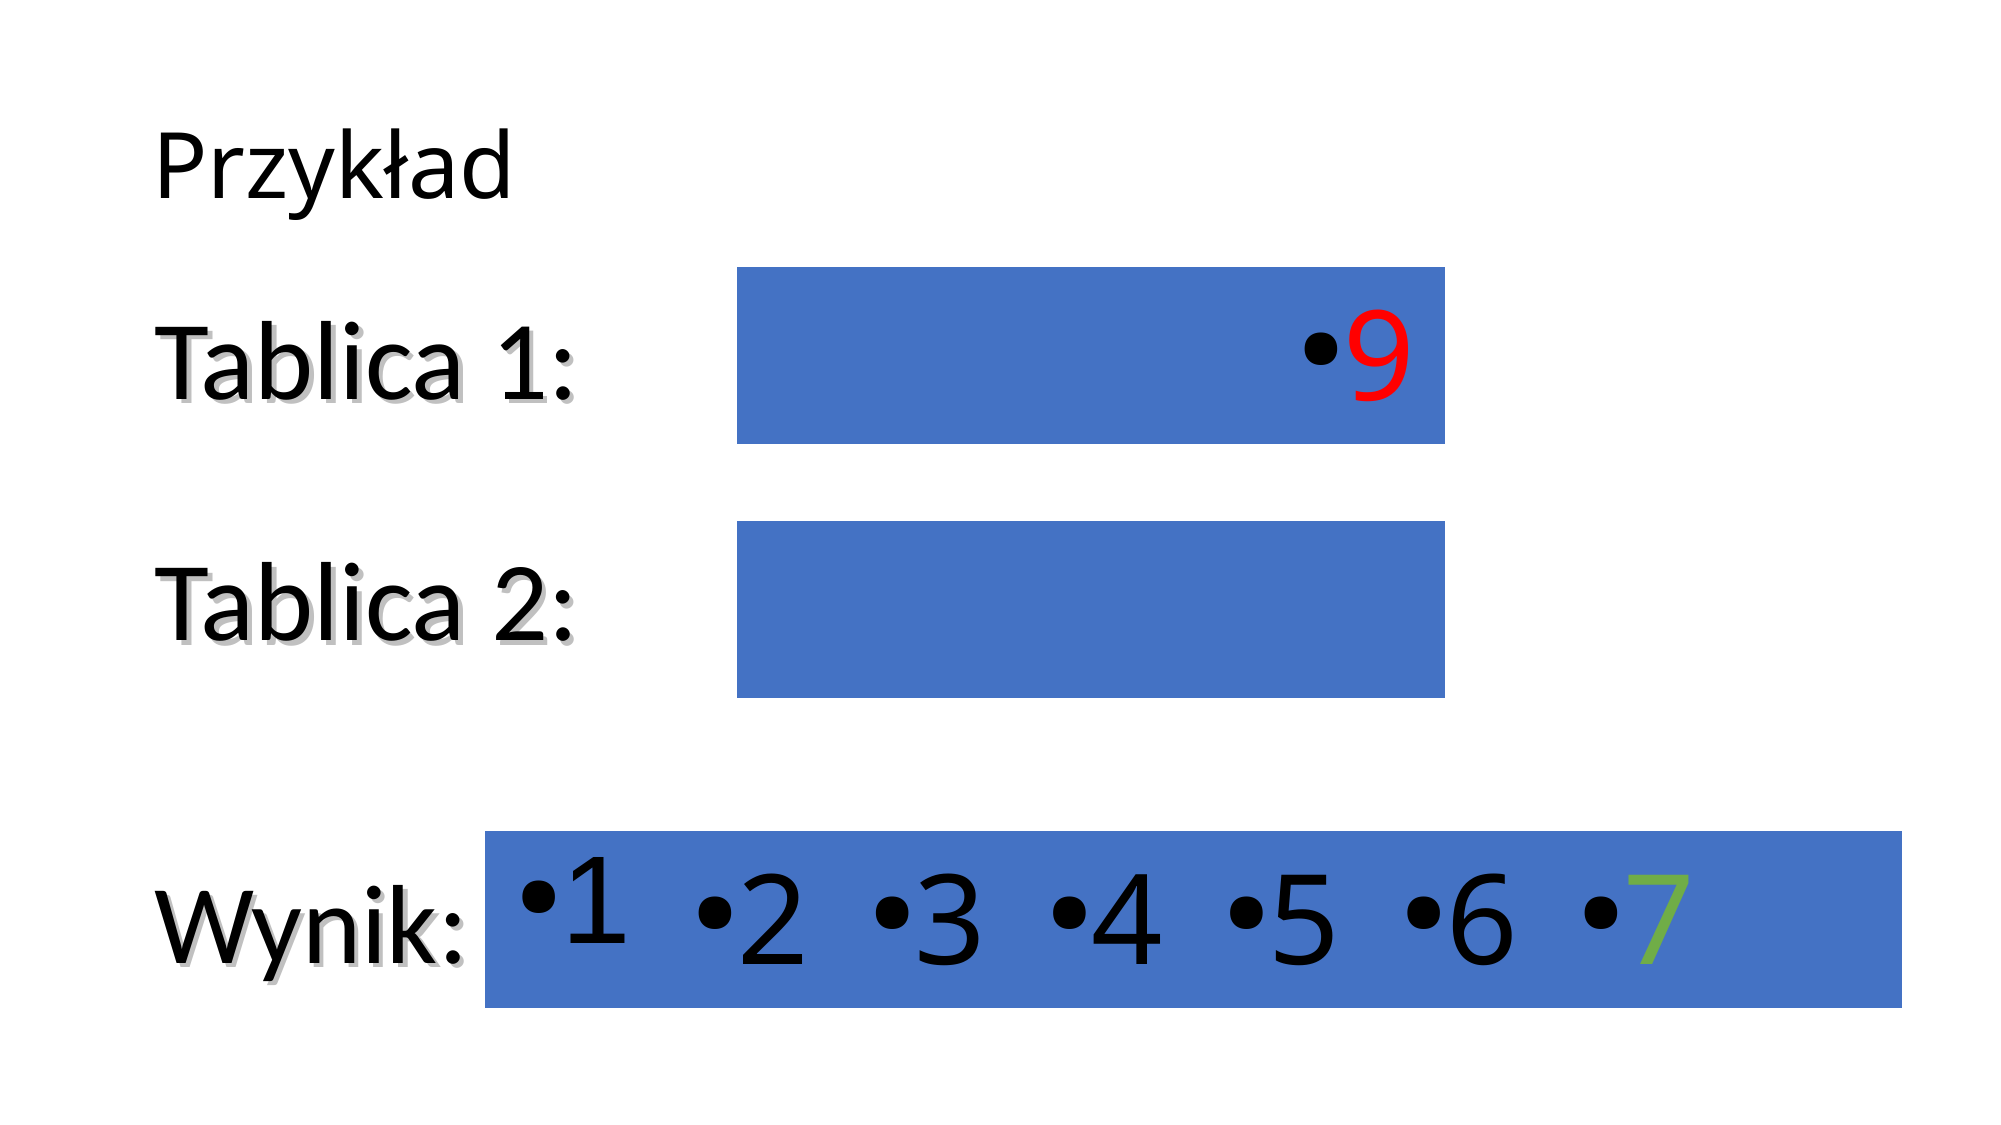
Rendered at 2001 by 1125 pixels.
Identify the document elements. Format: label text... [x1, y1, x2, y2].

table_header 5 [1194, 831, 1371, 1008]
table_header [914, 267, 1091, 444]
table_header [1091, 267, 1268, 444]
table_header 3 [839, 831, 1017, 1008]
title Przykład [137, 59, 1863, 278]
text_box Tablica 1: [140, 279, 594, 430]
text_box Wynik: [139, 843, 483, 993]
table_header 1 [485, 831, 662, 1008]
table_header 9 [1268, 267, 1445, 444]
table_header [1091, 521, 1268, 698]
table_header [1268, 521, 1445, 698]
table_header [914, 521, 1091, 698]
table_header 7 [1548, 831, 1725, 1008]
table_header 4 [1017, 831, 1194, 1008]
table_header 6 [1371, 831, 1548, 1008]
table_header 2 [662, 831, 839, 1008]
table_header [1725, 831, 1902, 1008]
table_header [737, 521, 914, 698]
text_box Tablica 2: [140, 521, 594, 671]
table_header [737, 267, 914, 444]
